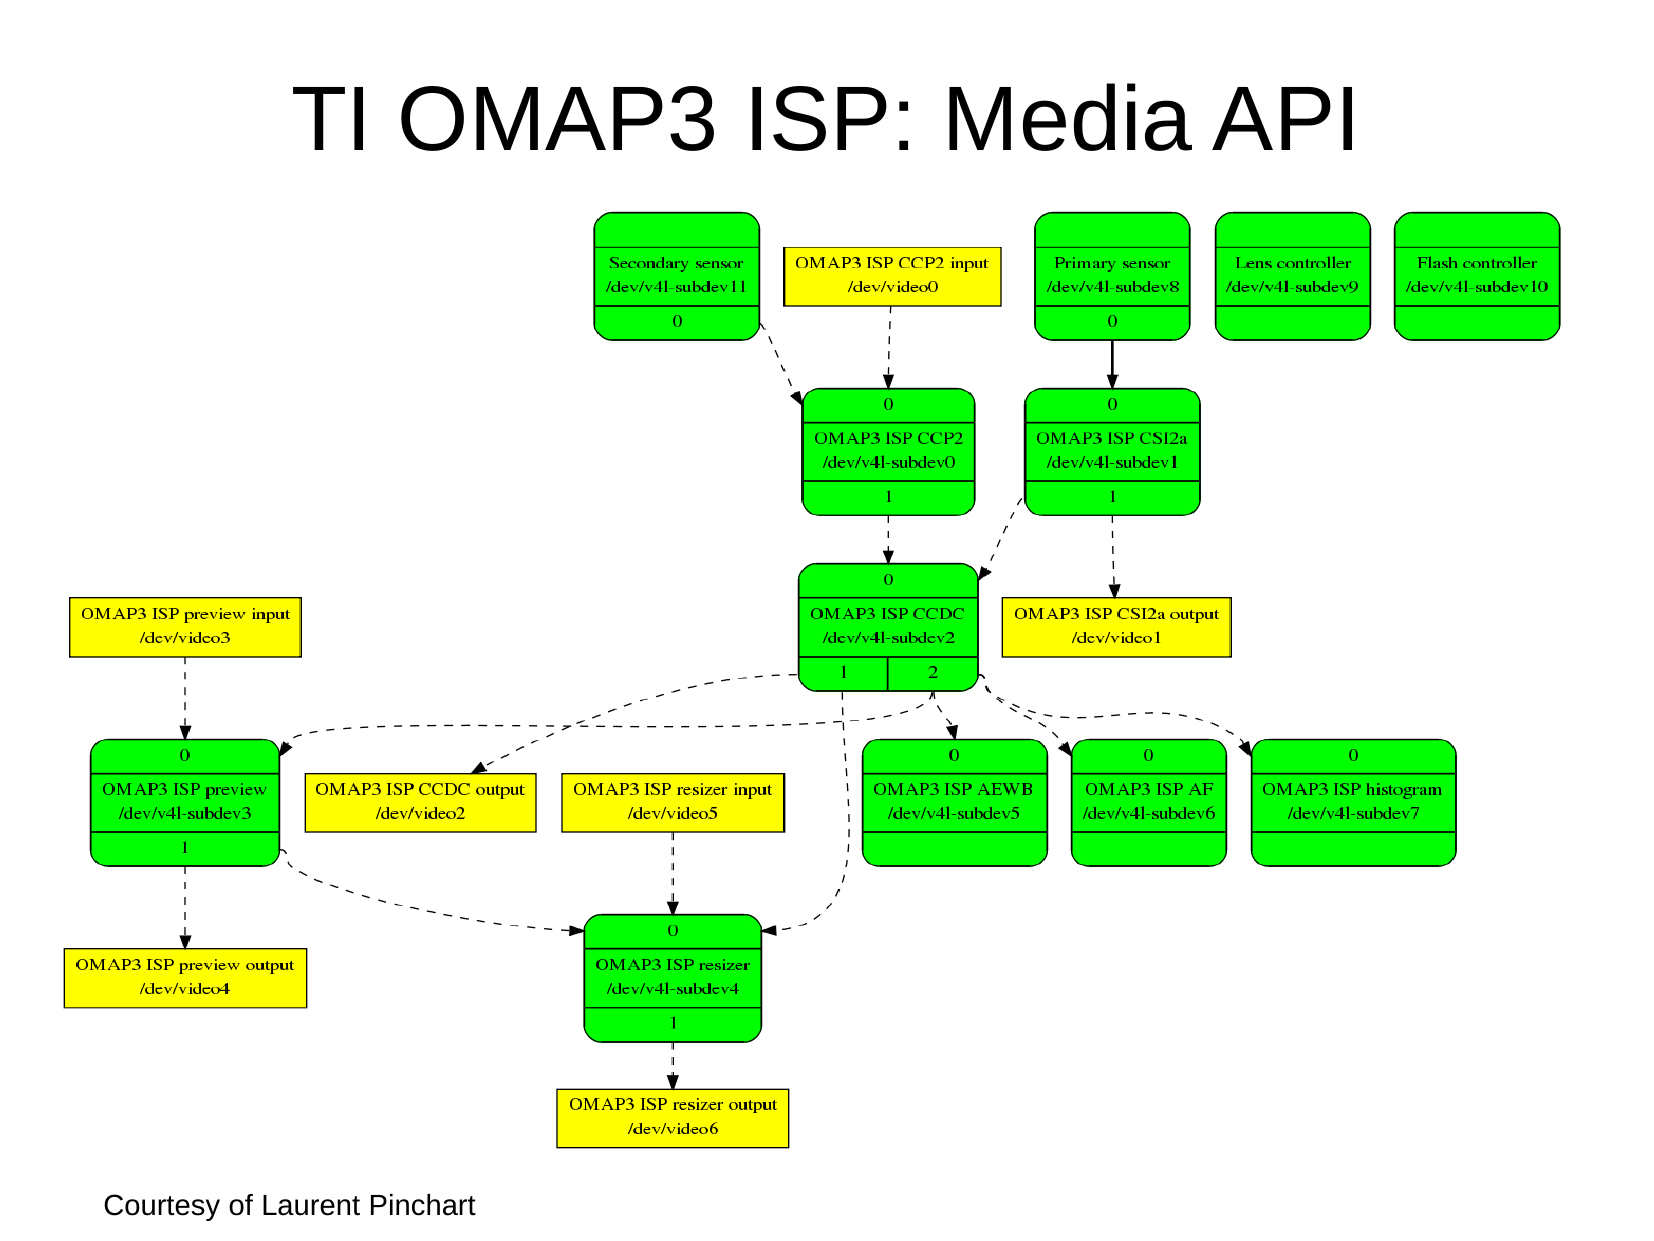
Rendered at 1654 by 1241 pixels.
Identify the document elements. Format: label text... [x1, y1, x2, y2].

text_box Courtesy of Laurent Pinchart [88, 1181, 650, 1229]
picture [59, 206, 1565, 1152]
title TI OMAP3 ISP: Media API [82, 49, 1571, 188]
